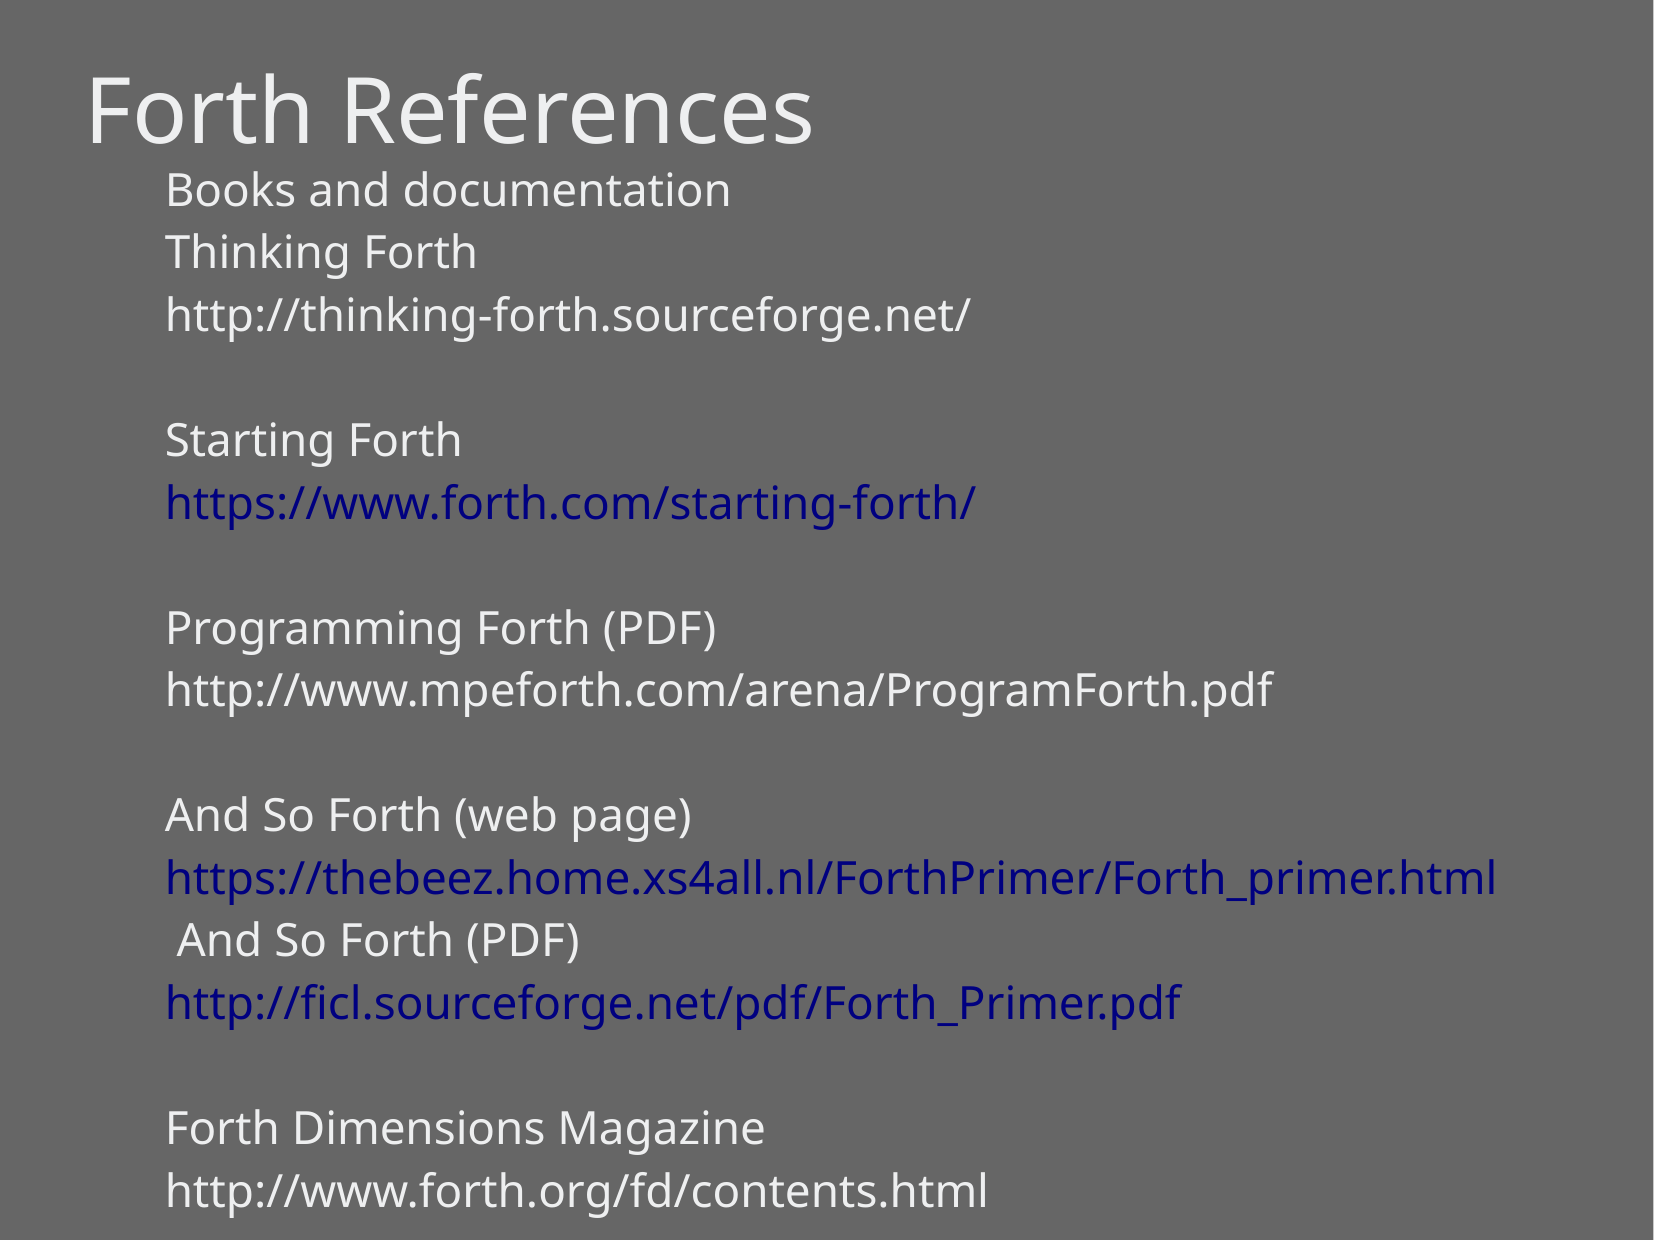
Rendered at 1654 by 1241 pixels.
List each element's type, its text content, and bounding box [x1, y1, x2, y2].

title Forth References [84, 35, 1574, 180]
text_box Books and documentation Thinking Forth http://thinking-forth.sourceforge.net/ Starting Forth https://www.forth.com/starting-forth/ Programming Forth (PDF) http://www.mpeforth.com/arena/ProgramForth.pdf And So Forth (web page) https://thebeez.home.xs4all.nl/ForthPrimer/Forth_primer.html And So Forth (PDF) http://ficl.sourceforge.net/pdf/Forth_Primer.pdf Forth Dimensions Magazine http://www.forth.org/fd/contents.html [150, 150, 1654, 1088]
